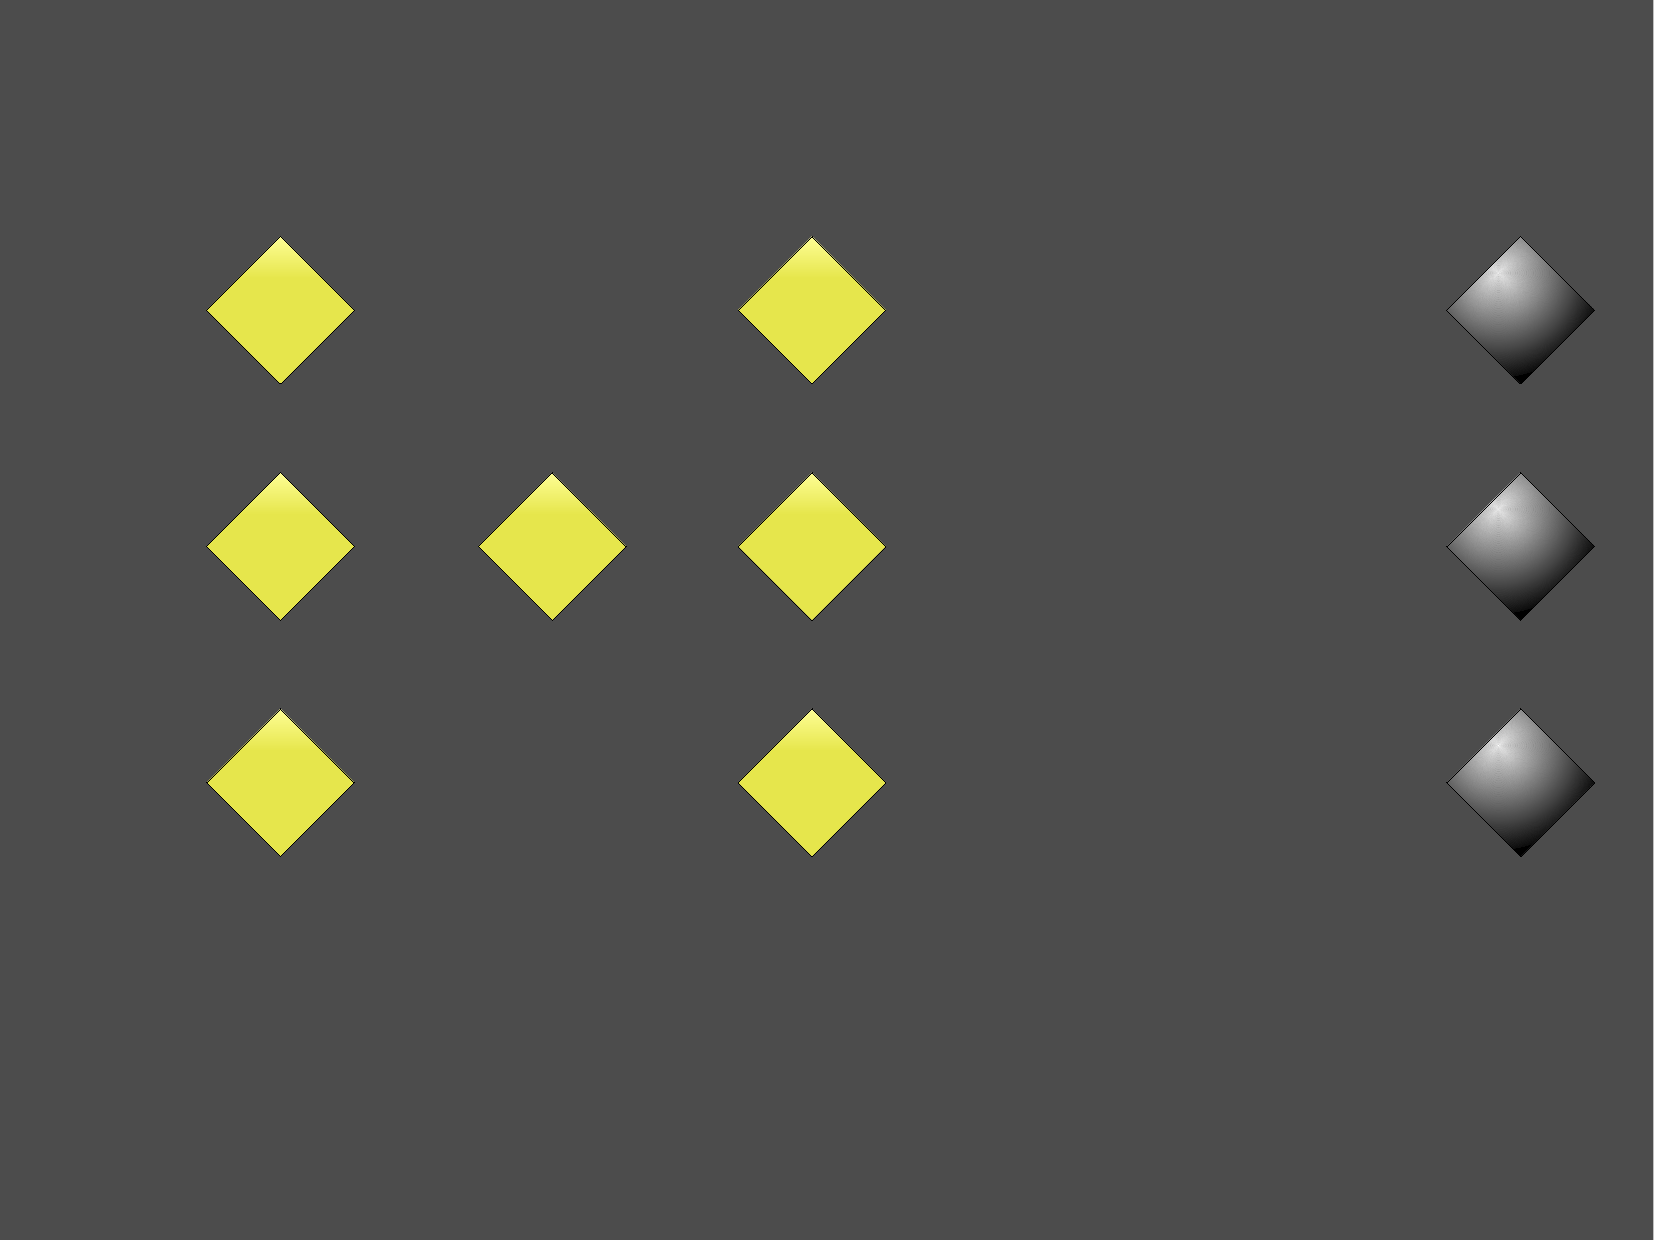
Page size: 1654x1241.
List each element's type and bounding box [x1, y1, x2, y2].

text_box [738, 472, 886, 621]
text_box [1446, 472, 1595, 621]
text_box [738, 236, 886, 384]
text_box [206, 472, 355, 621]
text_box [206, 708, 355, 857]
text_box [206, 236, 355, 384]
text_box [1446, 236, 1595, 384]
text_box [1446, 708, 1595, 857]
text_box [478, 472, 627, 621]
text_box [738, 708, 886, 857]
